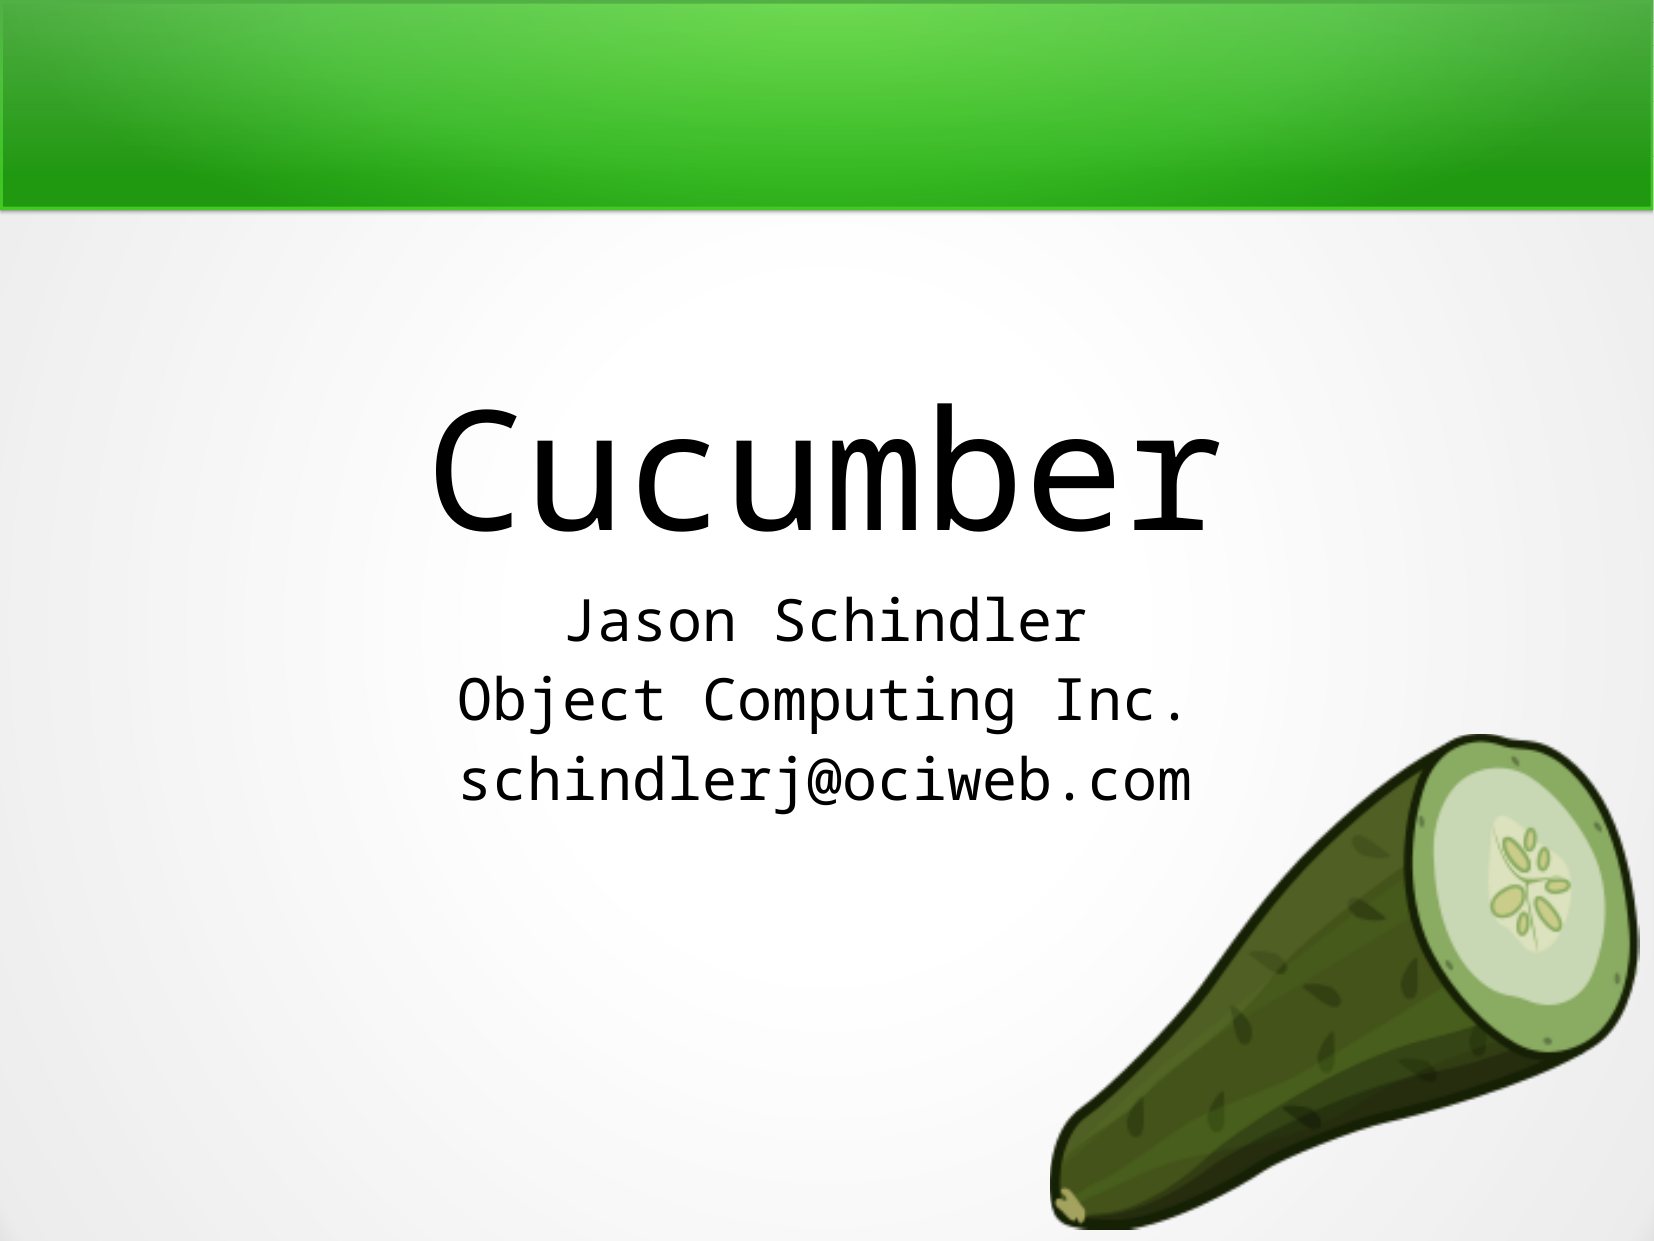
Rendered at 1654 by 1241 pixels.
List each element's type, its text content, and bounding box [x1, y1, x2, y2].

text_box Cucumber Jason Schindler Object Computing Inc. schindlerj@ociweb.com [15, 345, 1636, 756]
picture [1050, 734, 1640, 1231]
